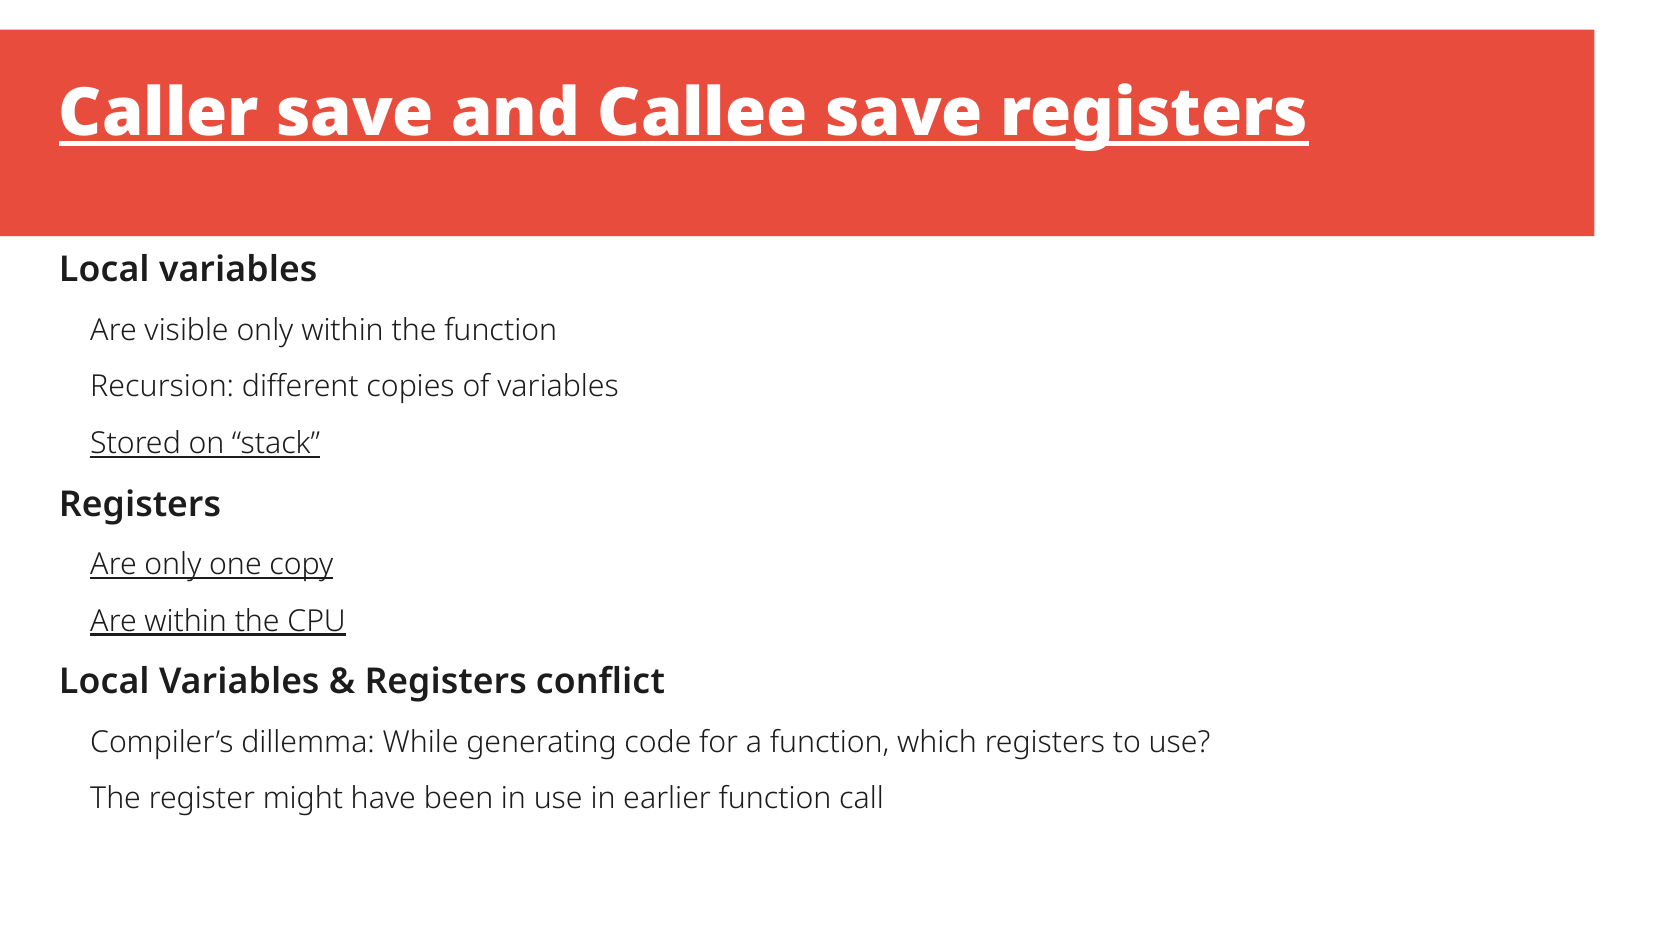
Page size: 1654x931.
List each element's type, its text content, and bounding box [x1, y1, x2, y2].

list Local variables Are visible only within the function Recursion: different copies of variables Stored on “stack” Registers Are only one copy Are within the CPU Local Variables & Registers conflict Compiler’s dillemma: While generating code for a function, which registers to use? The register might have been in use in earlier function call [59, 243, 1565, 820]
title Caller save and Callee save registers [59, 44, 1595, 156]
